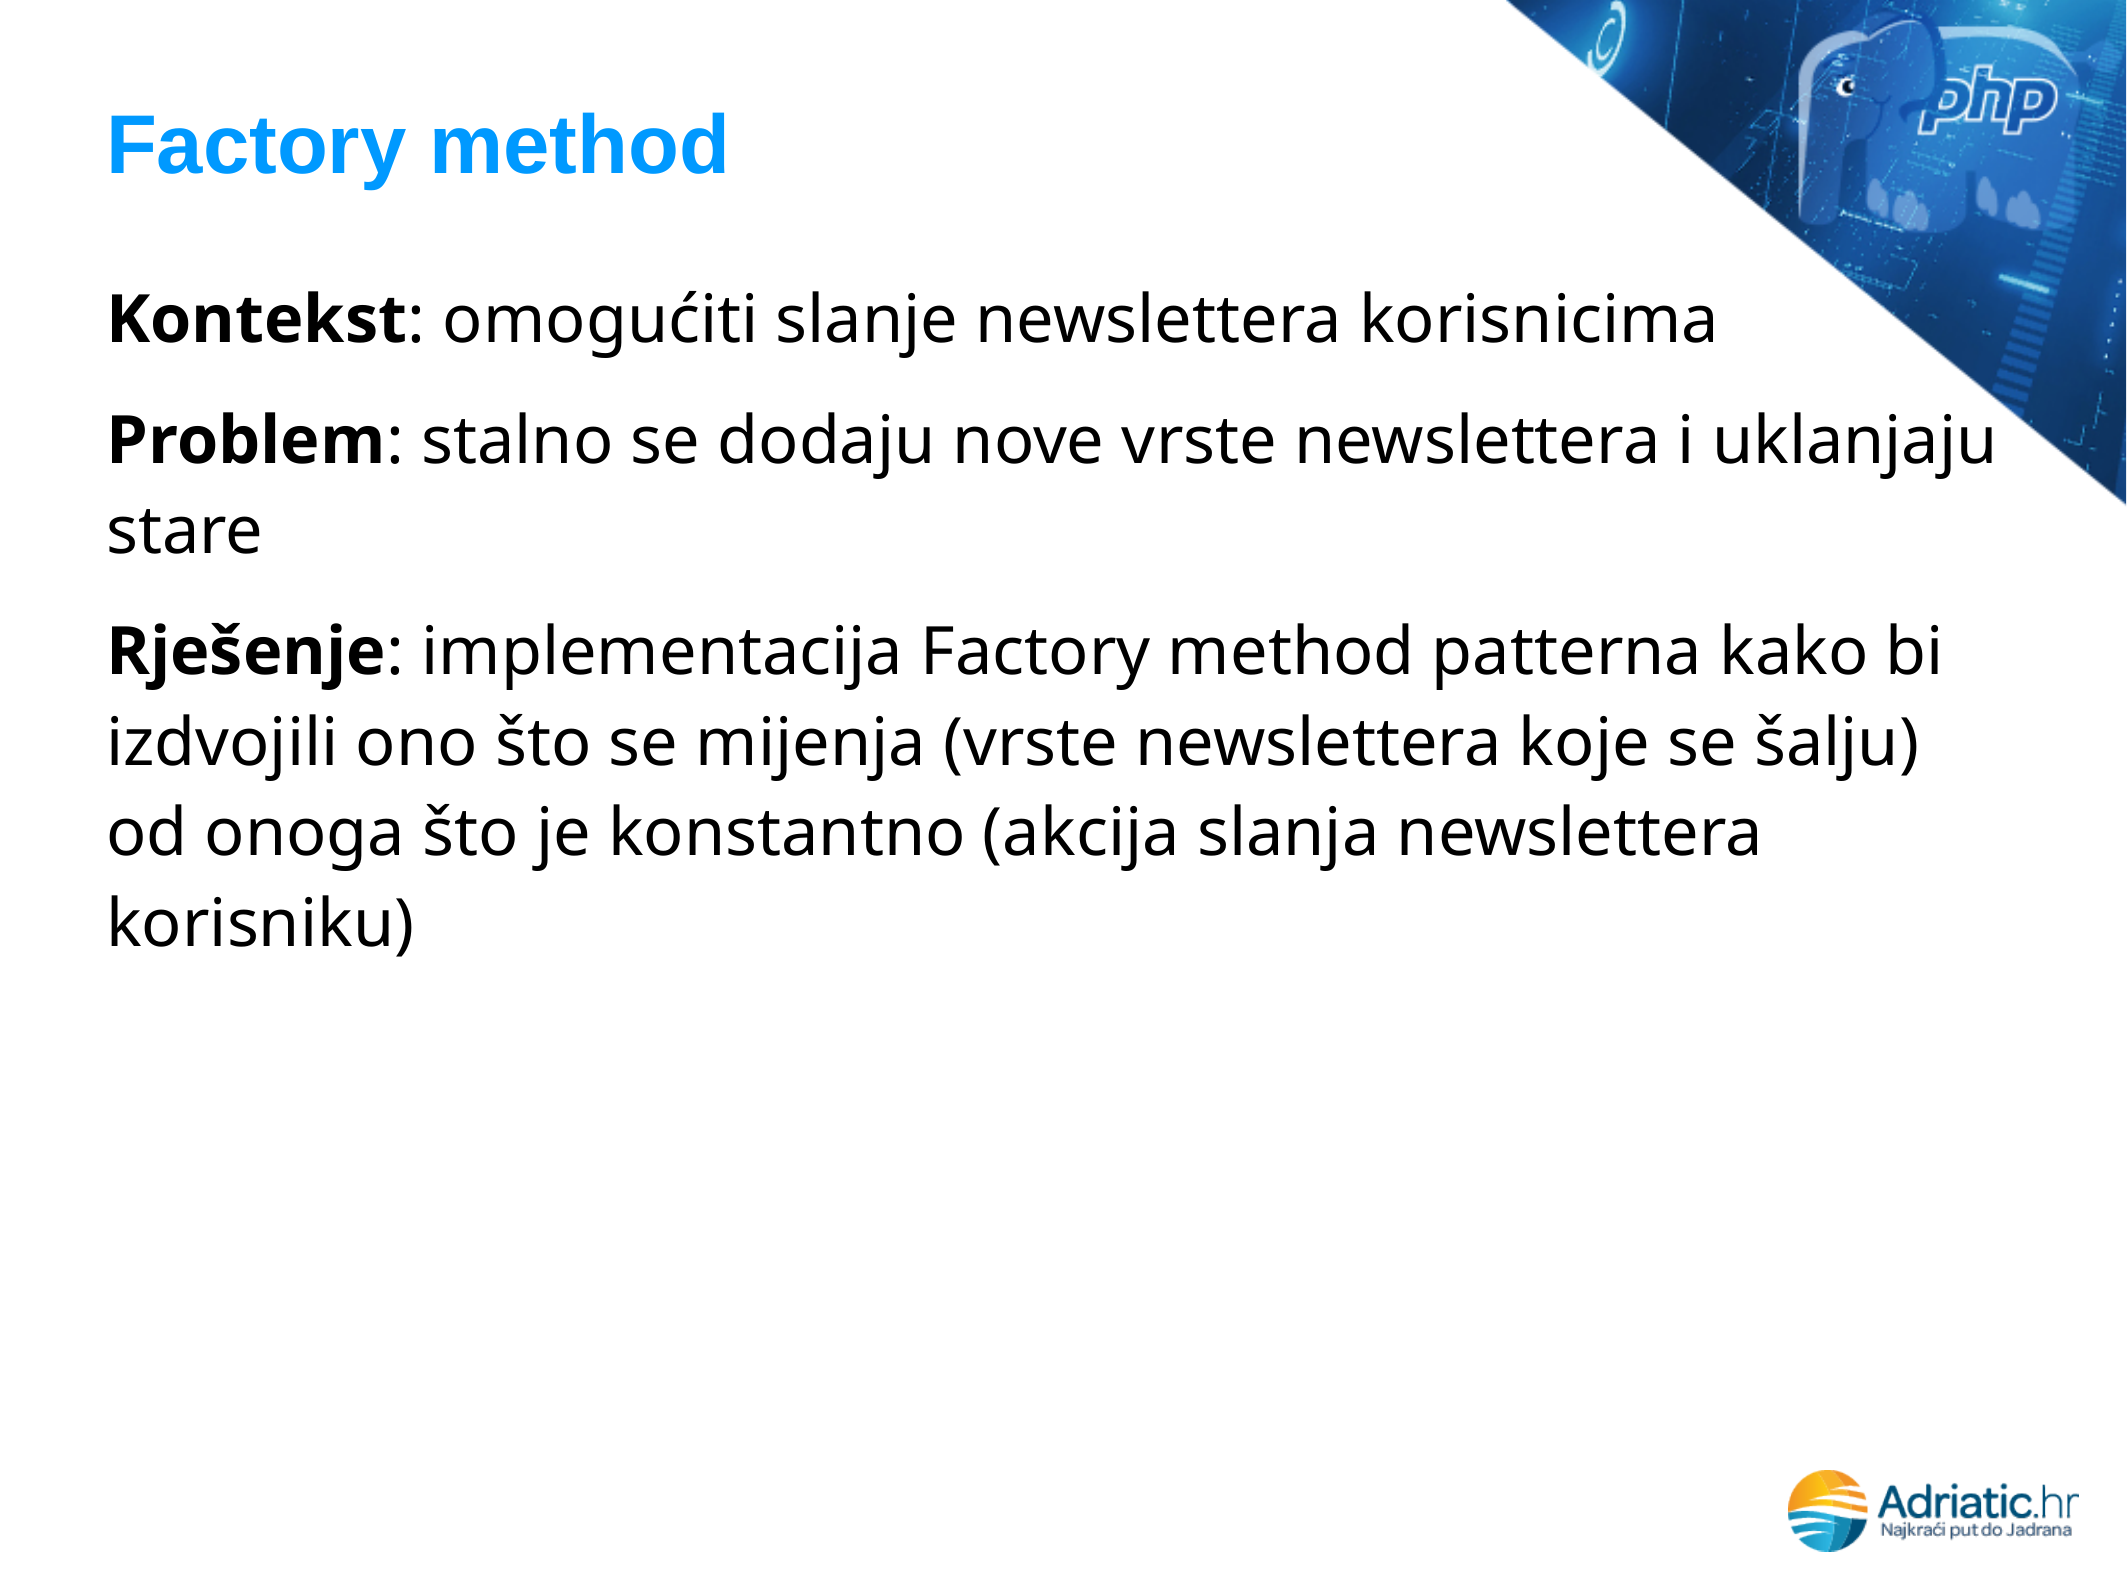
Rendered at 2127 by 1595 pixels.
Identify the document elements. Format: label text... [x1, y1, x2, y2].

title Factory method [106, 70, 1630, 219]
picture [1788, 1470, 2079, 1552]
picture [1505, 0, 2127, 625]
list Kontekst: omogućiti slanje newslettera korisnicima Problem: stalno se dodaju nove vrste newslettera i uklanjaju stare Rješenje: implementacija Factory method patterna kako bi izdvojili ono što se mijenja (vrste newslettera koje se šalju) od onoga što je konstantno (akcija slanja newslettera korisniku) [106, 271, 2020, 1453]
